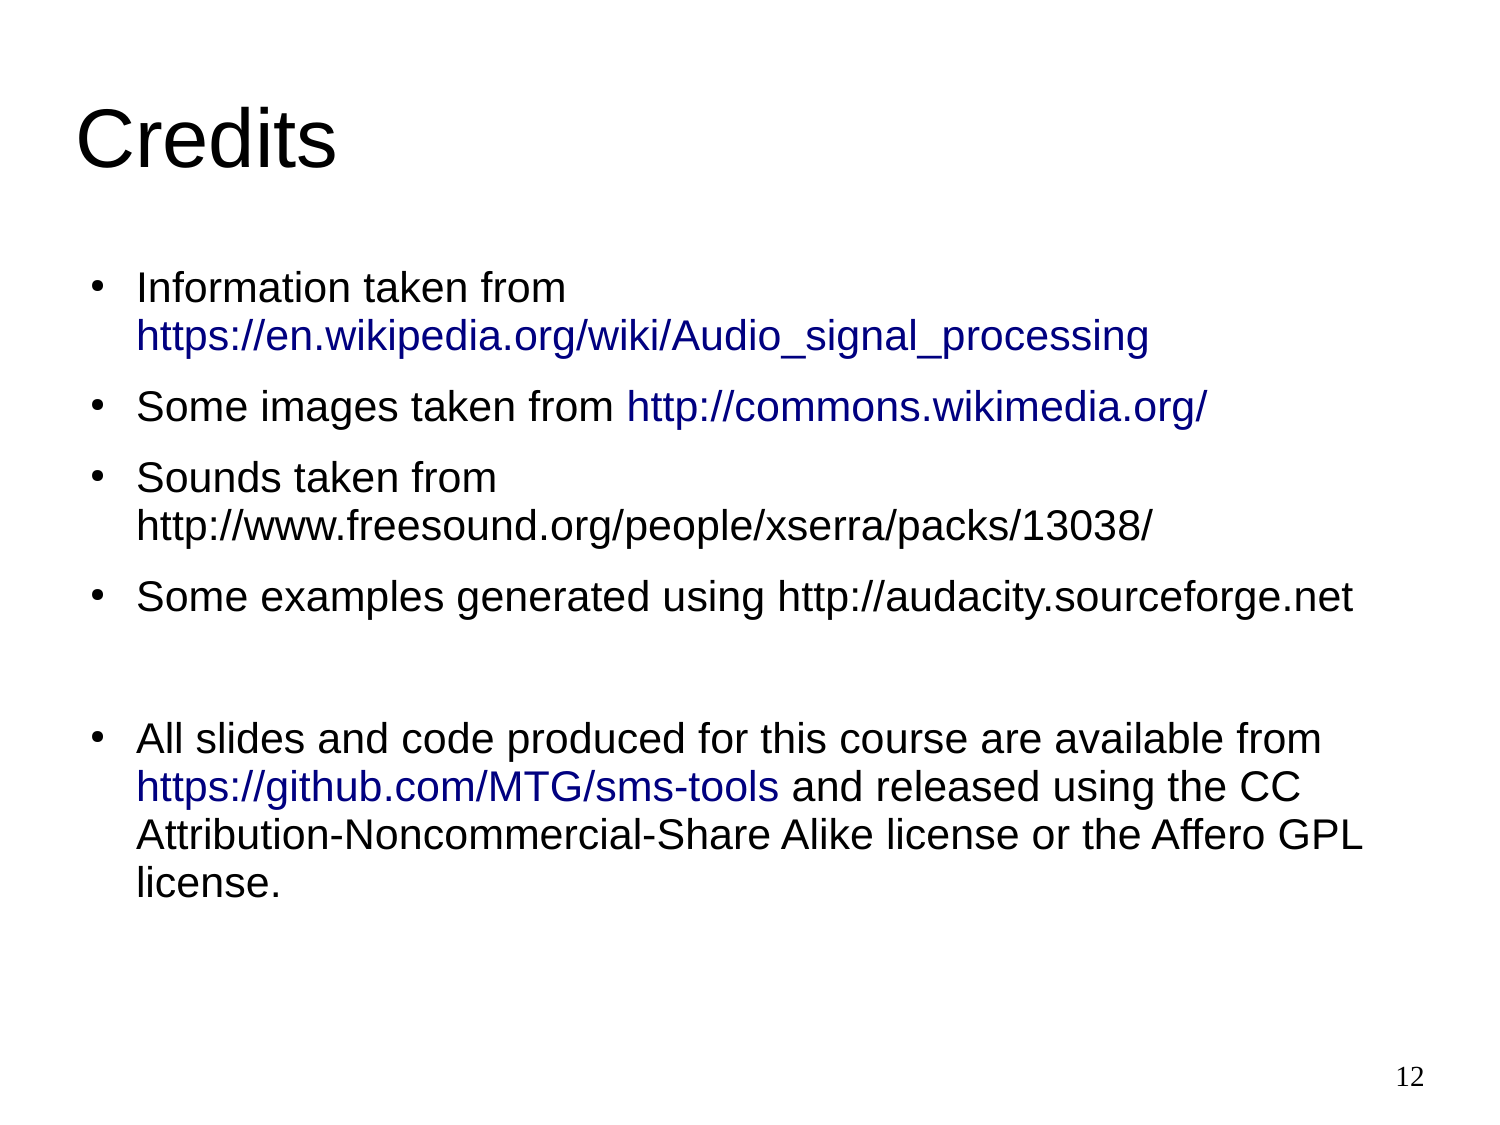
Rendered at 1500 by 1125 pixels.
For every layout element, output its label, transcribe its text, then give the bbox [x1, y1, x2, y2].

list Information taken fromhttps://en.wikipedia.org/wiki/Audio_signal_processing Some images taken from http://commons.wikimedia.org/ Sounds taken from http://www.freesound.org/people/xserra/packs/13038/ Some examples generated using http://audacity.sourceforge.net All slides and code produced for this course are available from https://github.com/MTG/sms-tools and released using the CC Attribution-Noncommercial-Share Alike license or the Affero GPL license. [75, 263, 1425, 916]
title Credits [75, 44, 1425, 233]
